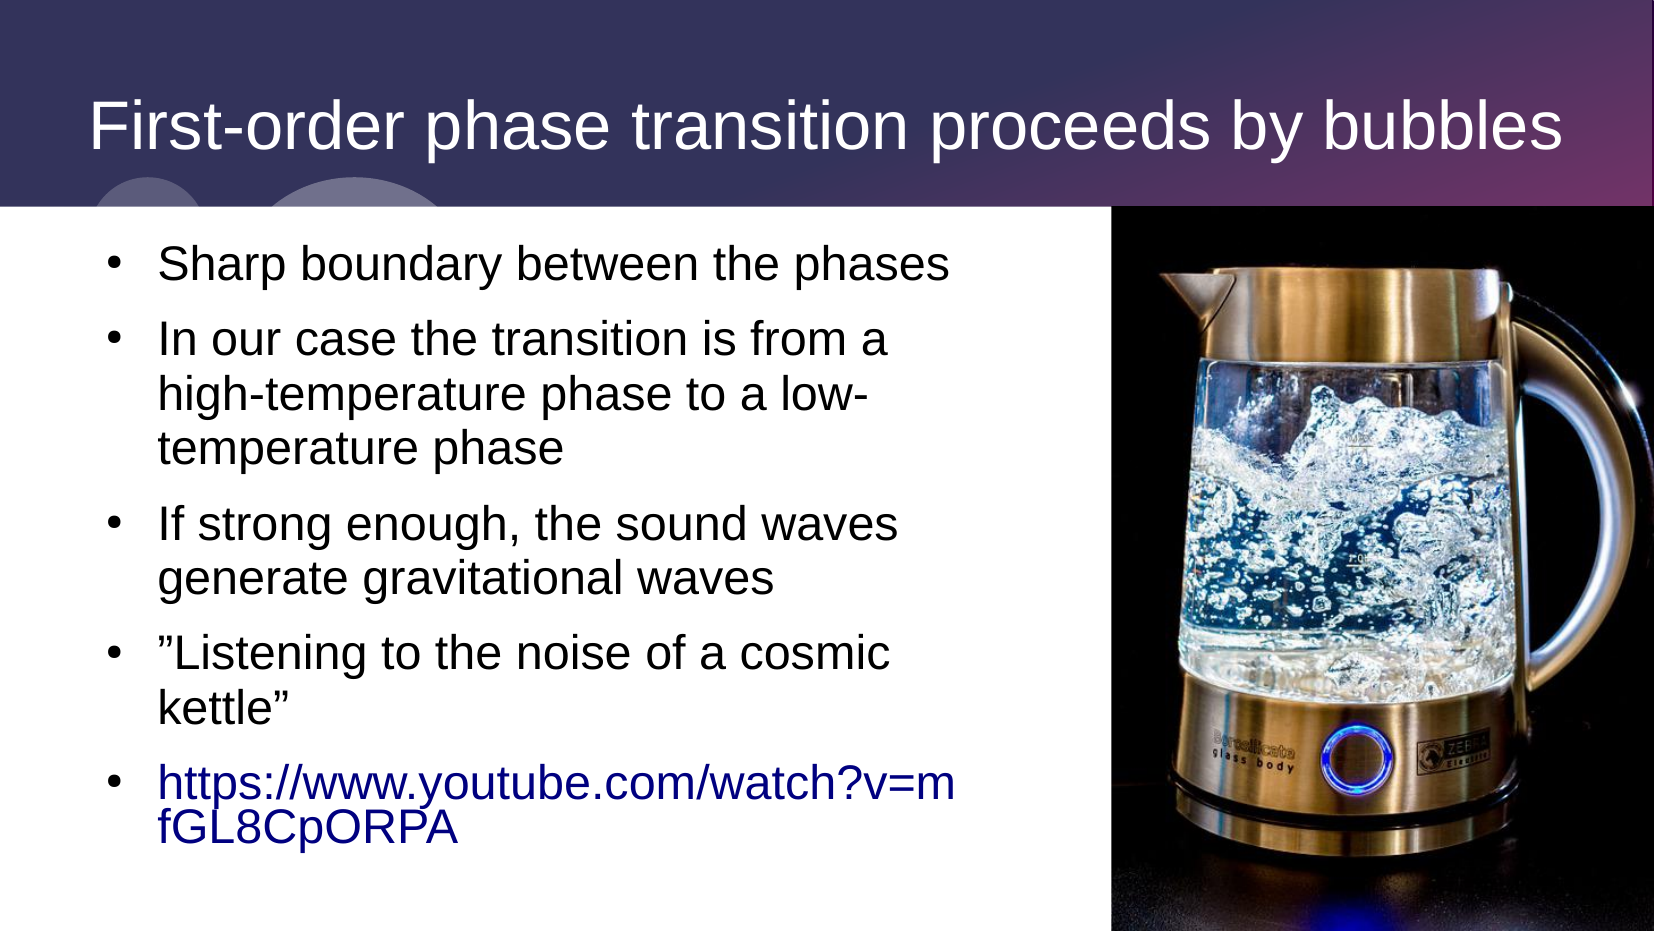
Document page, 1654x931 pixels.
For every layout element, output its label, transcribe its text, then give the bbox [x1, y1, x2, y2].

title First-order phase transition proceeds by bubbles [88, 44, 1565, 207]
list Sharp boundary between the phases In our case the transition is from a high-temperature phase to a low-temperature phase If strong enough, the sound waves generate gravitational waves ”Listening to the noise of a cosmic kettle” https://www.youtube.com/watch?v=mfGL8CpORPA [88, 236, 958, 827]
picture [1111, 206, 1654, 931]
